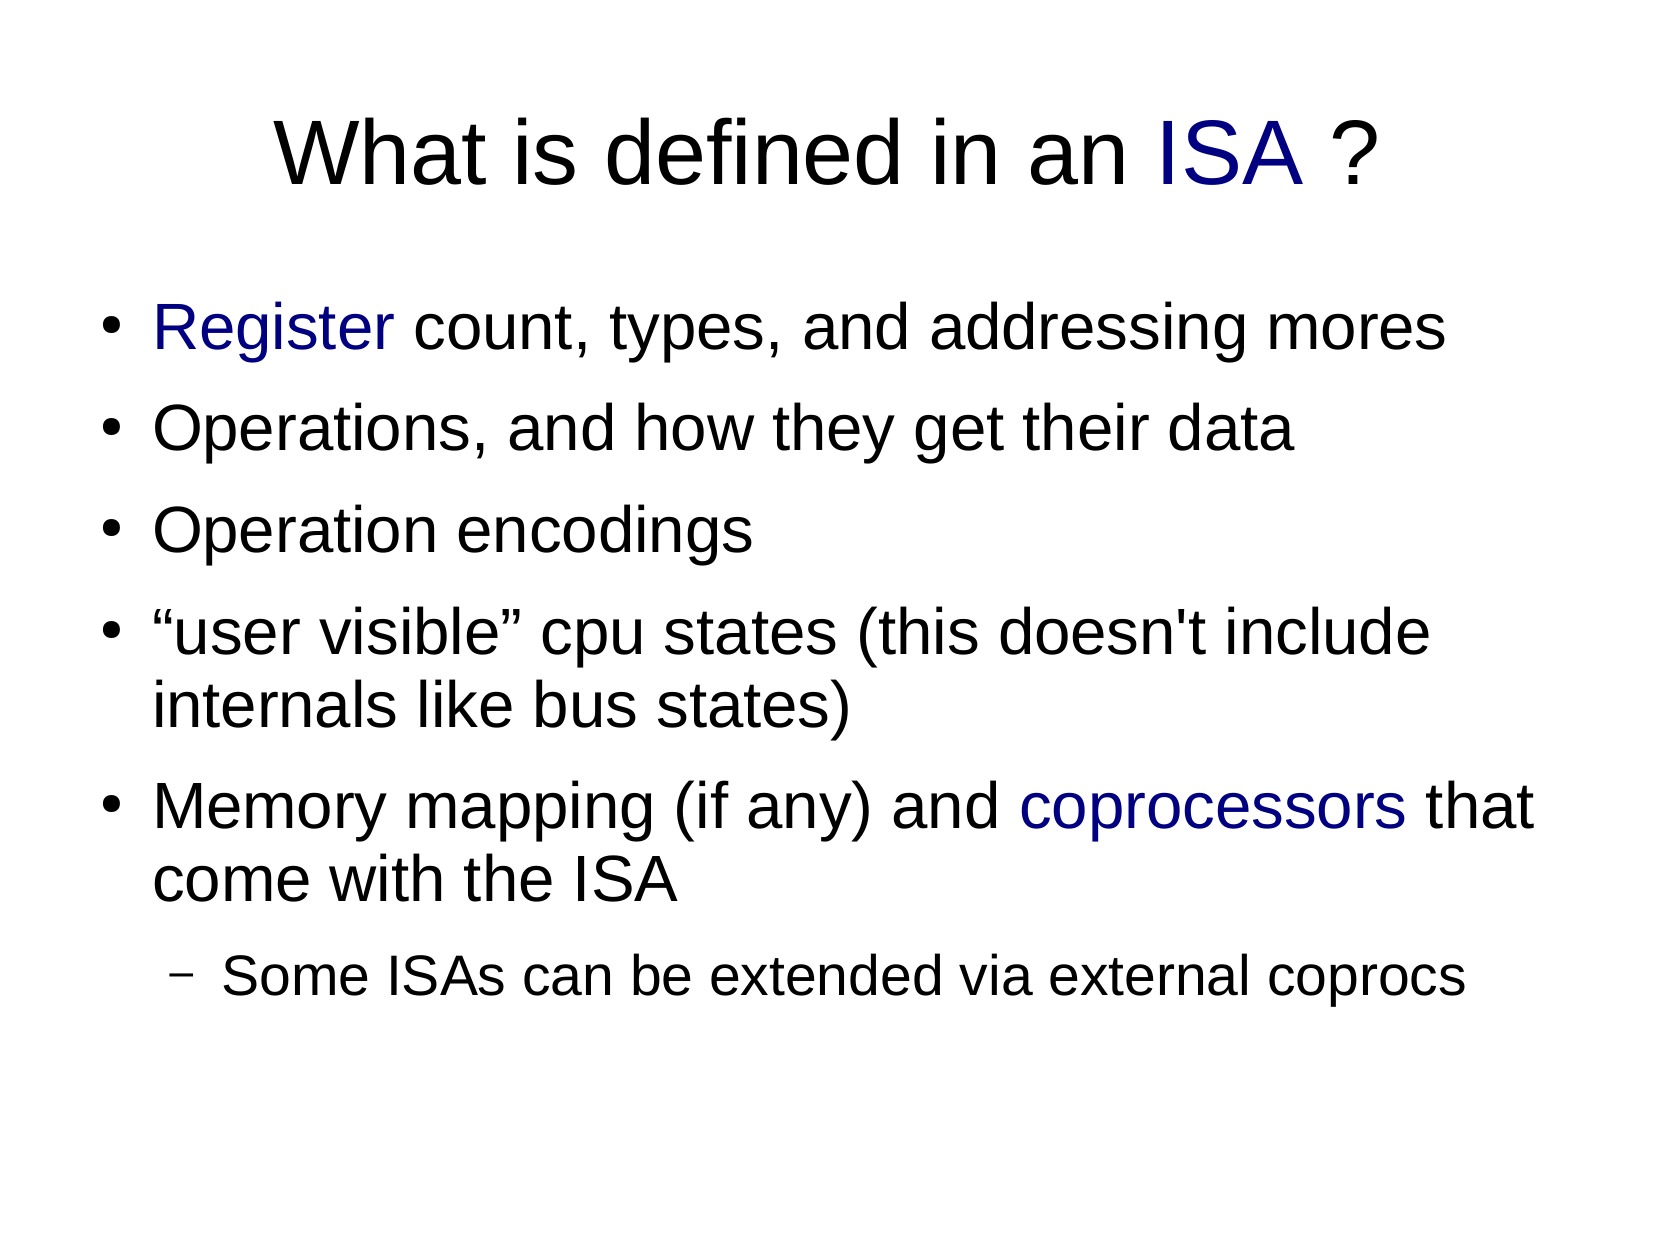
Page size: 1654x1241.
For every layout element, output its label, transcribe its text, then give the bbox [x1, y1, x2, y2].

title What is defined in an ISA ? [82, 49, 1571, 257]
list Register count, types, and addressing mores Operations, and how they get their data Operation encodings “user visible” cpu states (this doesn't include internals like bus states) Memory mapping (if any) and coprocessors that come with the ISA Some ISAs can be extended via external coprocs [82, 290, 1571, 1010]
